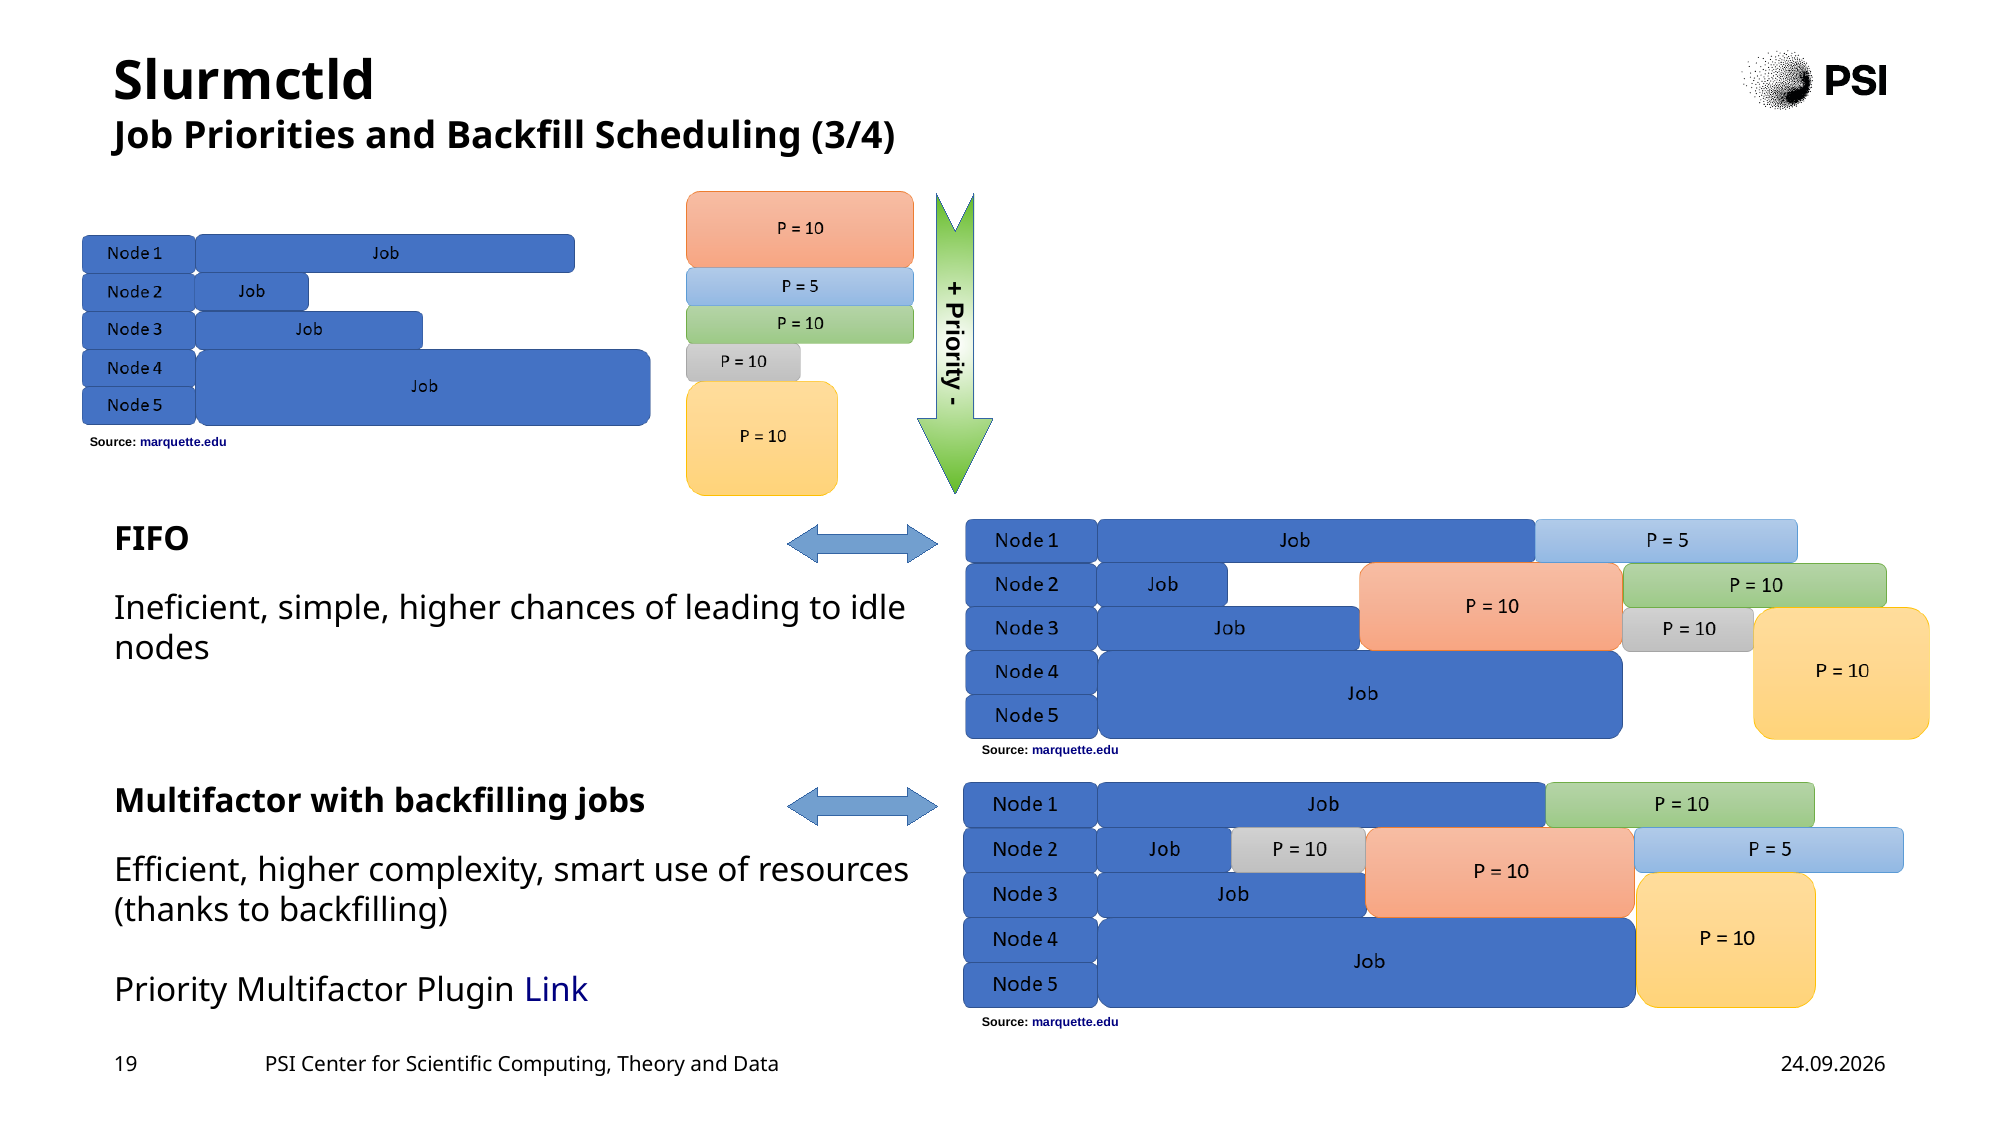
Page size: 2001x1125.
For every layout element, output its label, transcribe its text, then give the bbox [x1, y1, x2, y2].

text_box Source: marquette.edu [75, 428, 255, 466]
text_box + Priority - [917, 193, 993, 494]
list FIFO Ineficient, simple, higher chances of leading to idle nodes [114, 517, 938, 749]
text_box [787, 524, 938, 563]
title Slurmctld Job Priorities and Backfill Scheduling (3/4) [114, 45, 1585, 179]
text_box Source: marquette.edu [967, 736, 1147, 768]
picture [951, 768, 1927, 1025]
text_box Source: marquette.edu [967, 1007, 1147, 1046]
picture [955, 509, 1961, 760]
list Multifactor with backfilling jobs Efficient, higher complexity, smart use of resources (thanks to backfilling) Priority Multifactor Plugin Link [114, 779, 938, 1026]
picture [75, 187, 924, 504]
